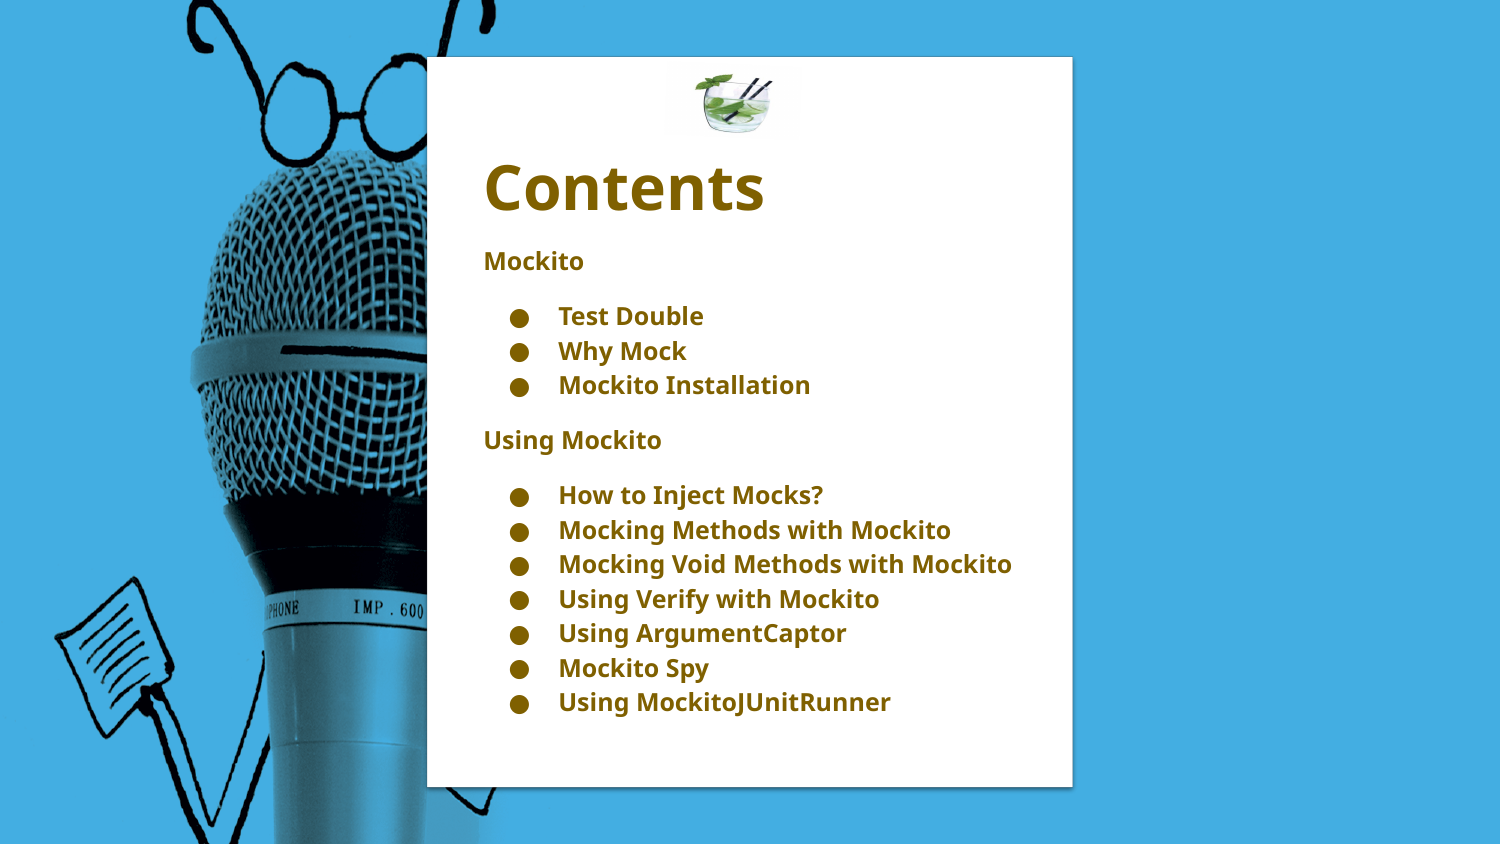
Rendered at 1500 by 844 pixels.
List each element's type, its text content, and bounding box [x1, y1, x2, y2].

picture [0, 0, 1500, 844]
list Mockito Test Double Why Mock Mockito Installation Using Mockito How to Inject Mocks? Mocking Methods with Mockito Mocking Void Methods with Mockito Using Verify with Mockito Using ArgumentCaptor Mockito Spy Using MockitoJUnitRunner [468, 225, 1032, 772]
text_box Contents [468, 112, 1032, 225]
